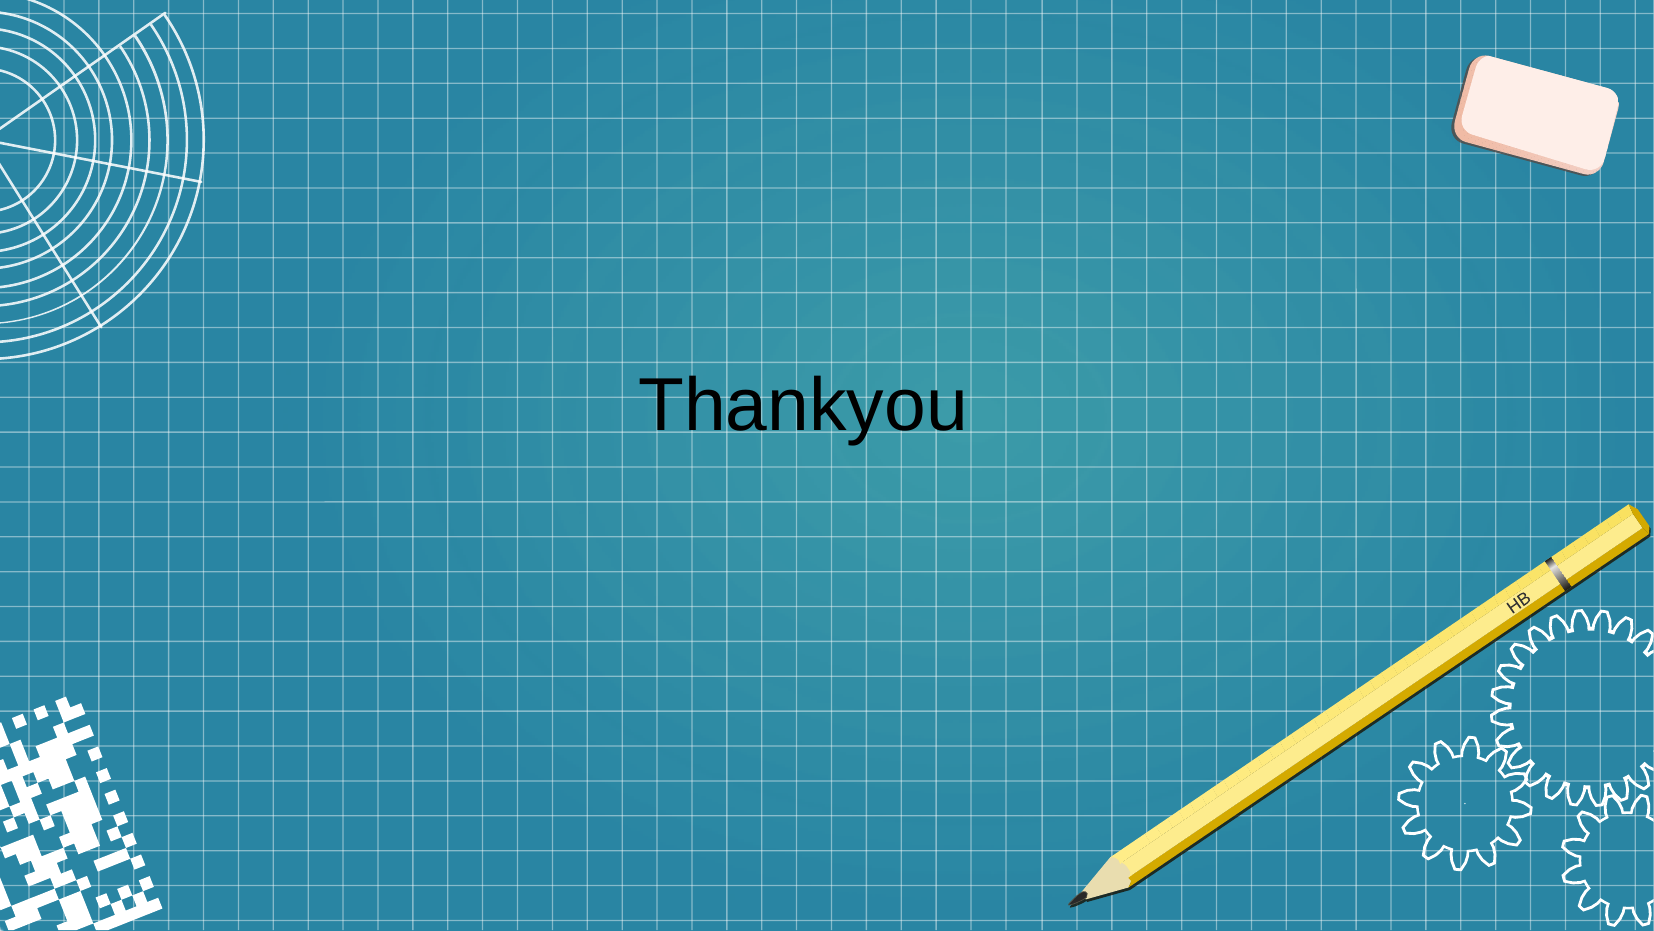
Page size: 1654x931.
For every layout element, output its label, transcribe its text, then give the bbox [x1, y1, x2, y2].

subtitle Thankyou [0, 0, 1625, 898]
